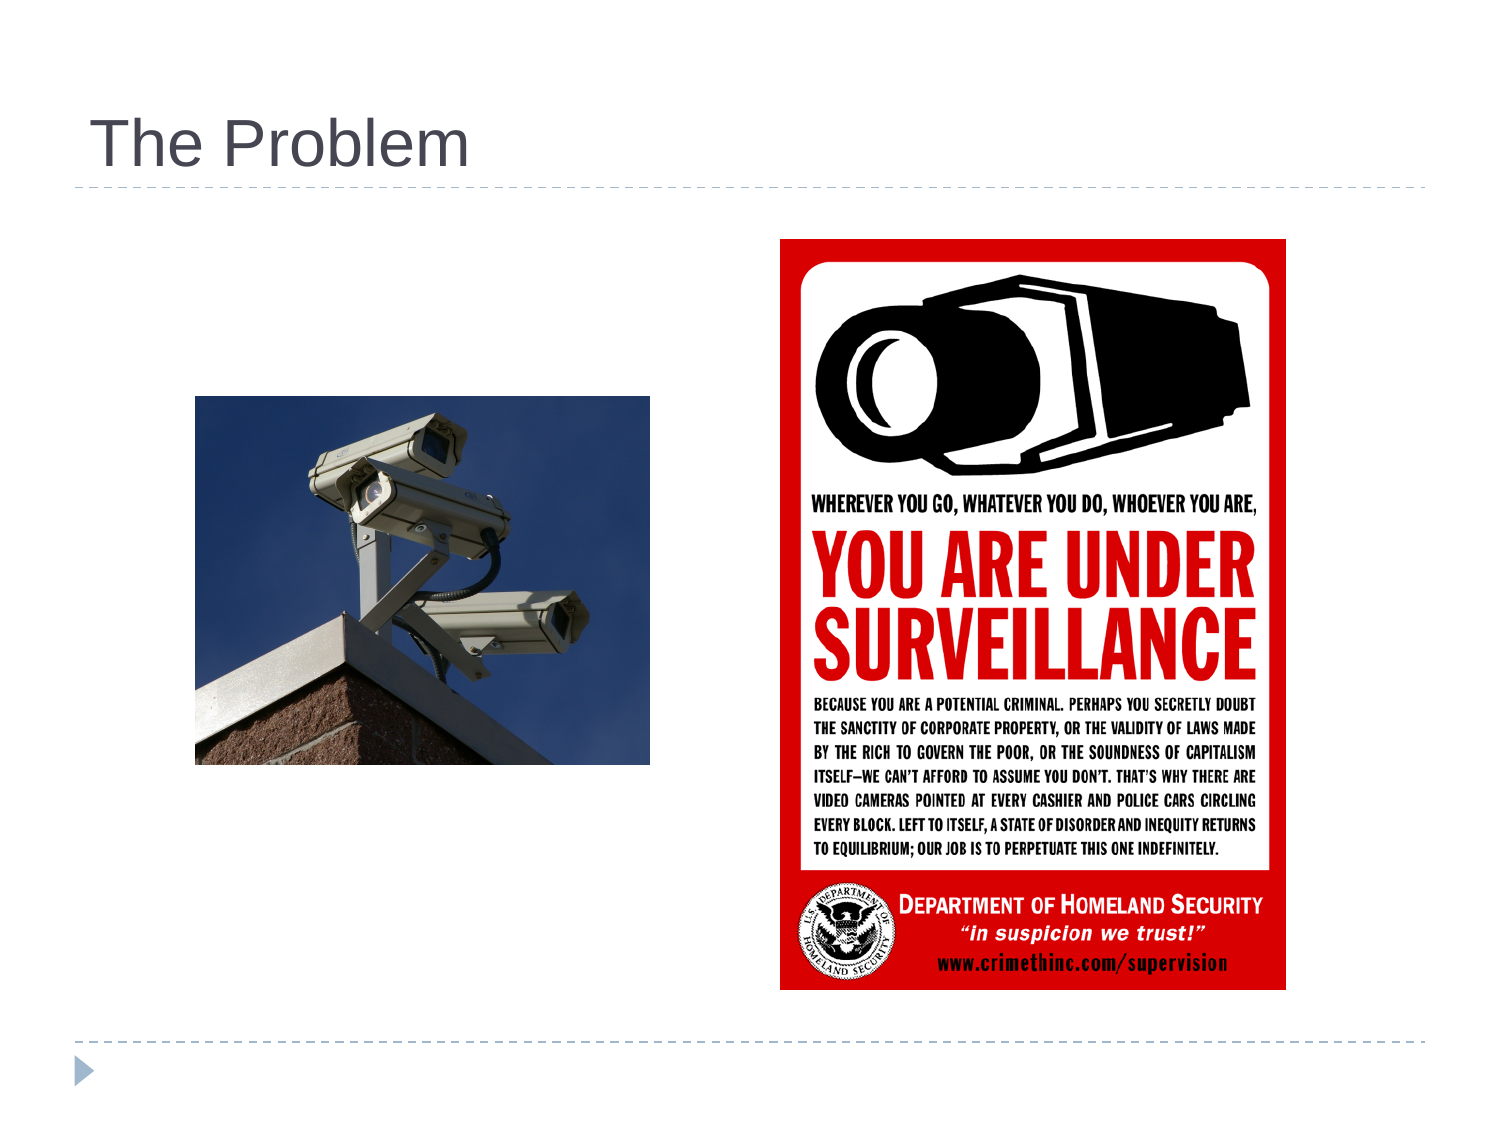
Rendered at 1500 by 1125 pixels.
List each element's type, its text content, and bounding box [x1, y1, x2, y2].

picture [195, 396, 650, 766]
title The Problem [75, 24, 1425, 188]
picture [780, 239, 1286, 990]
